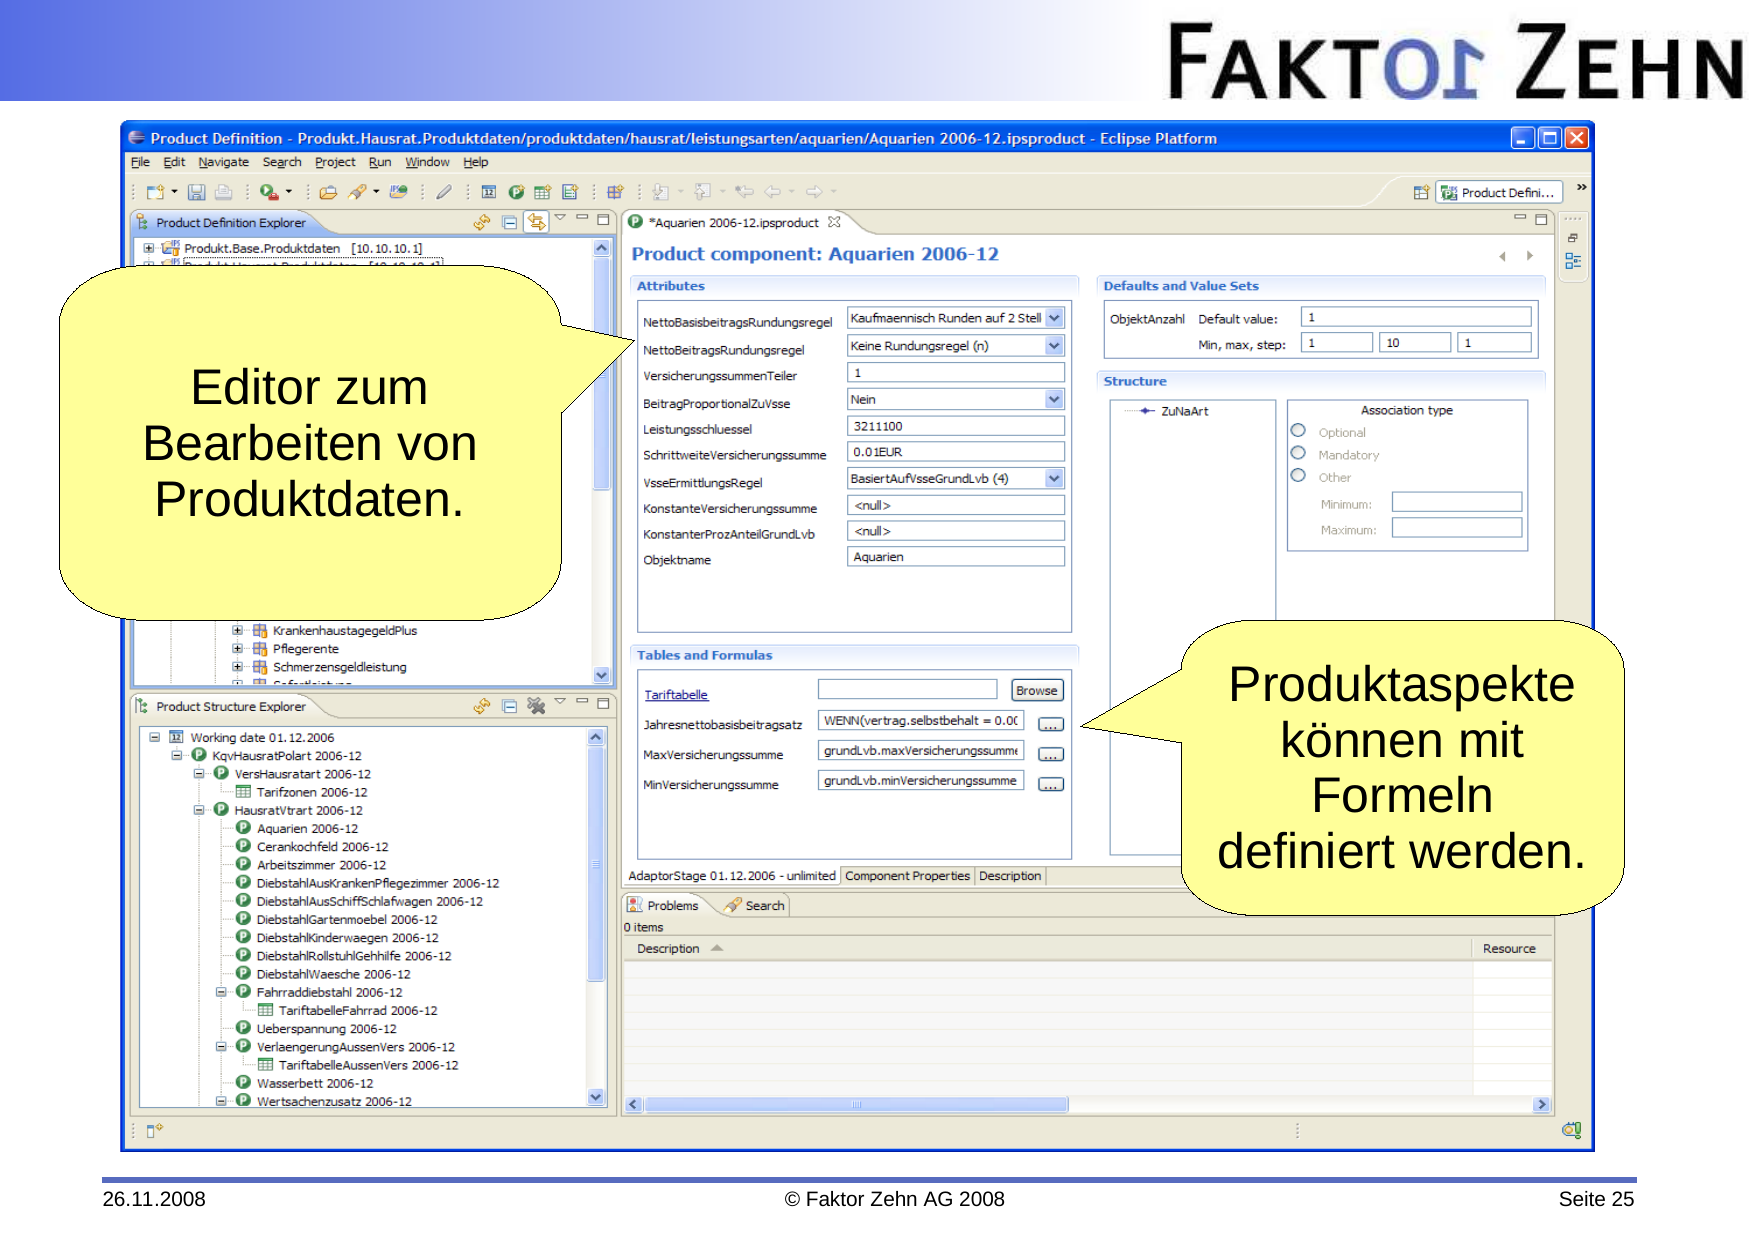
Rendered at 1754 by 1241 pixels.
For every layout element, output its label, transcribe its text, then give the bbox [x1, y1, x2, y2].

picture [118, 118, 1595, 1152]
picture [1162, 7, 1752, 100]
text_box Produktaspekte können mit Formeln definiert werden. [1080, 620, 1625, 916]
text_box Editor zum Bearbeiten von Produktdaten. [59, 265, 635, 621]
